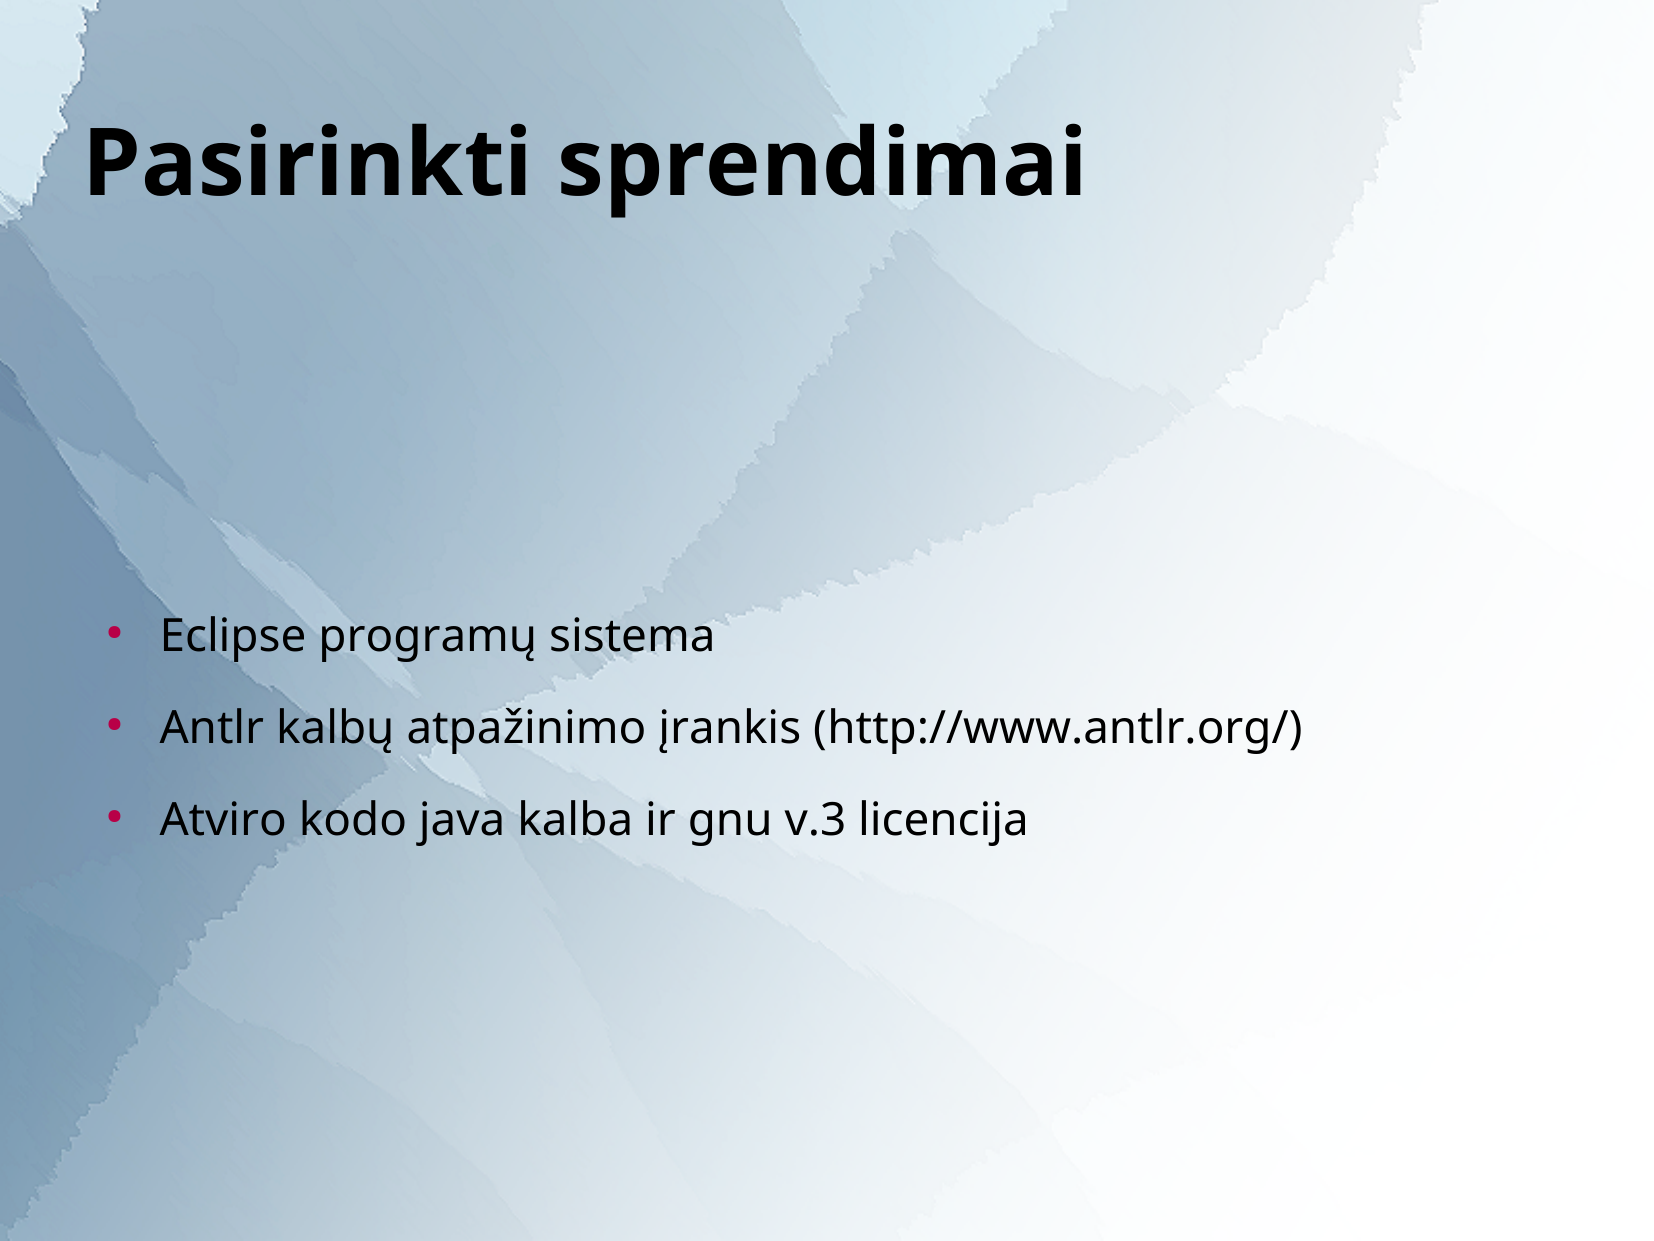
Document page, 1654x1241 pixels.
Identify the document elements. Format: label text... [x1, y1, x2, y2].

picture [0, 0, 1654, 1241]
list Eclipse programų sistema Antlr kalbų atpažinimo įrankis (http://www.antlr.org/) Atviro kodo java kalba ir gnu v.3 licencija [88, 602, 1512, 1130]
title Pasirinkti sprendimai [82, 62, 1571, 256]
